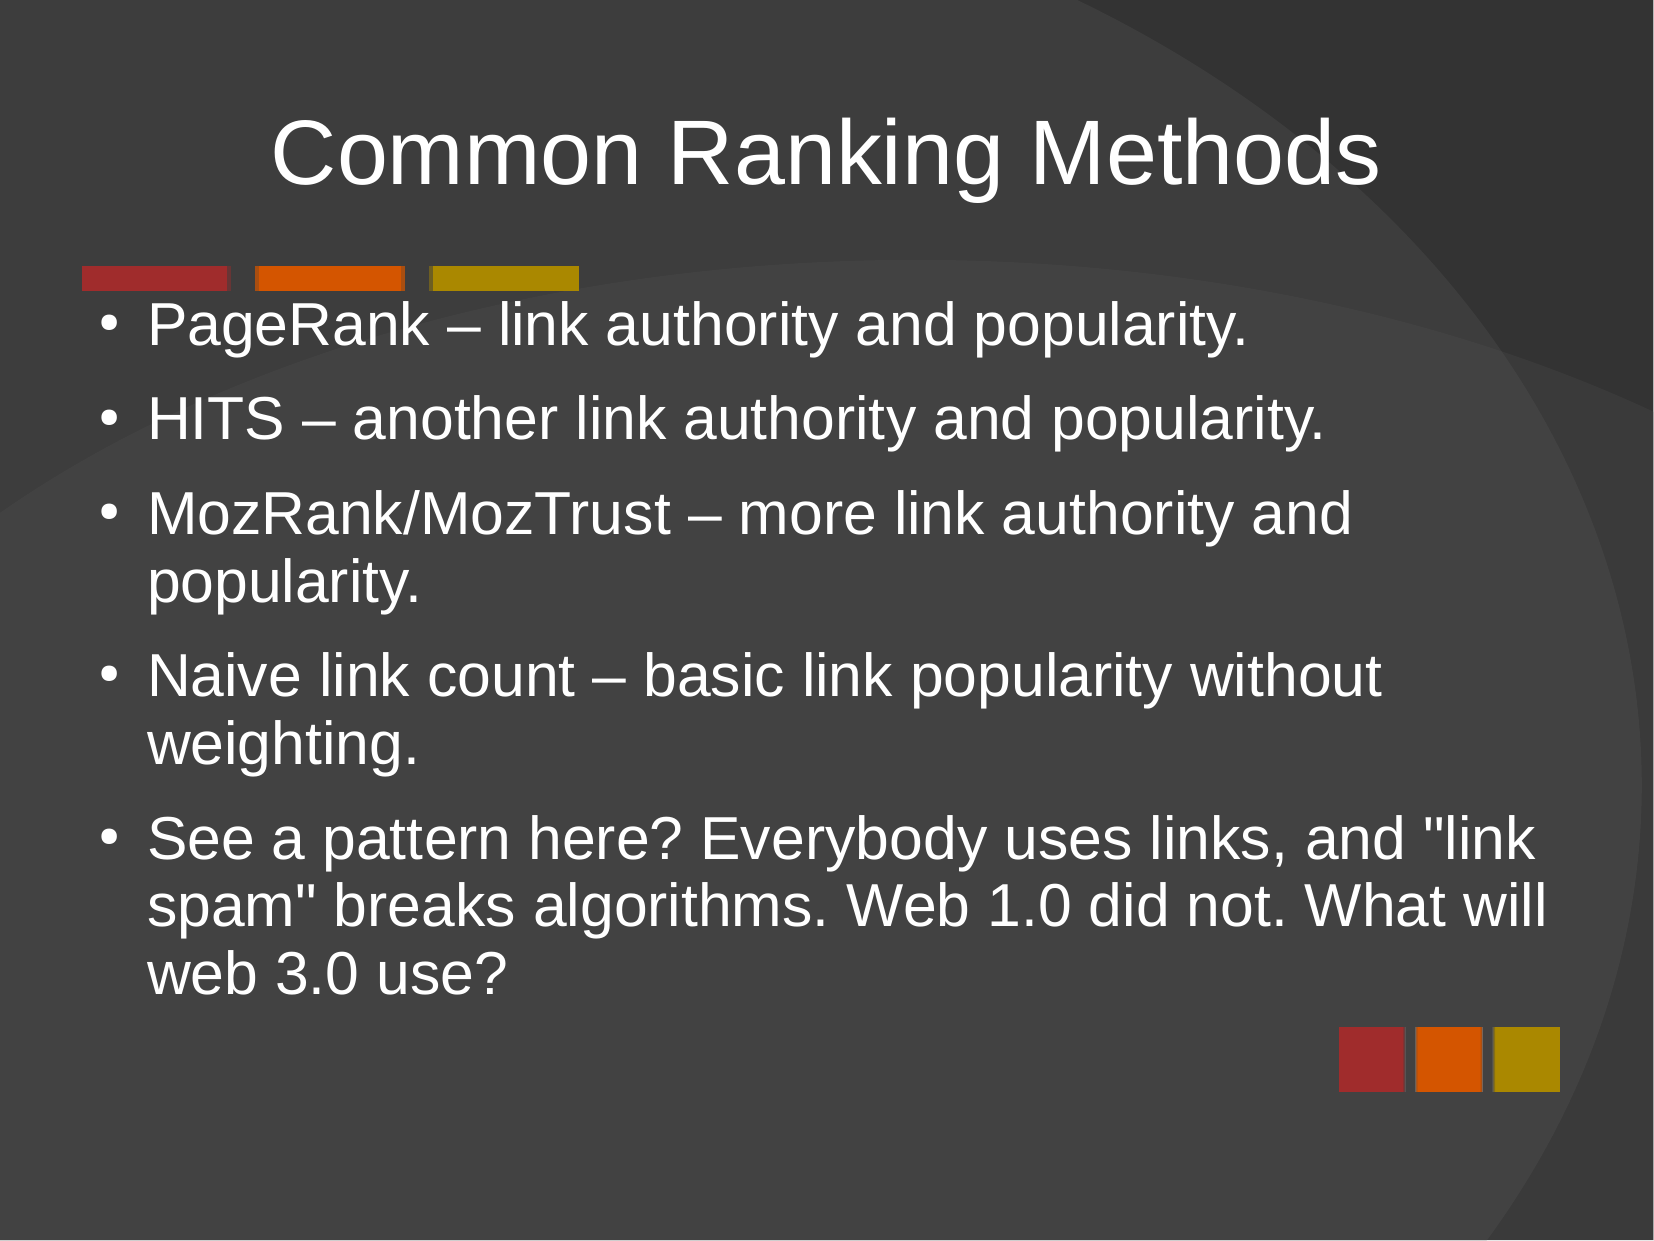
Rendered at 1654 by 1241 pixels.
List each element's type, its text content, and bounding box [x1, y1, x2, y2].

list PageRank – link authority and popularity. HITS – another link authority and popularity. MozRank/MozTrust – more link authority and popularity. Naive link count – basic link popularity without weighting. See a pattern here? Everybody uses links, and "link spam" breaks algorithms. Web 1.0 did not. What will web 3.0 use? [82, 290, 1571, 1010]
picture [1339, 1027, 1560, 1092]
picture [82, 266, 579, 290]
title Common Ranking Methods [82, 49, 1571, 257]
